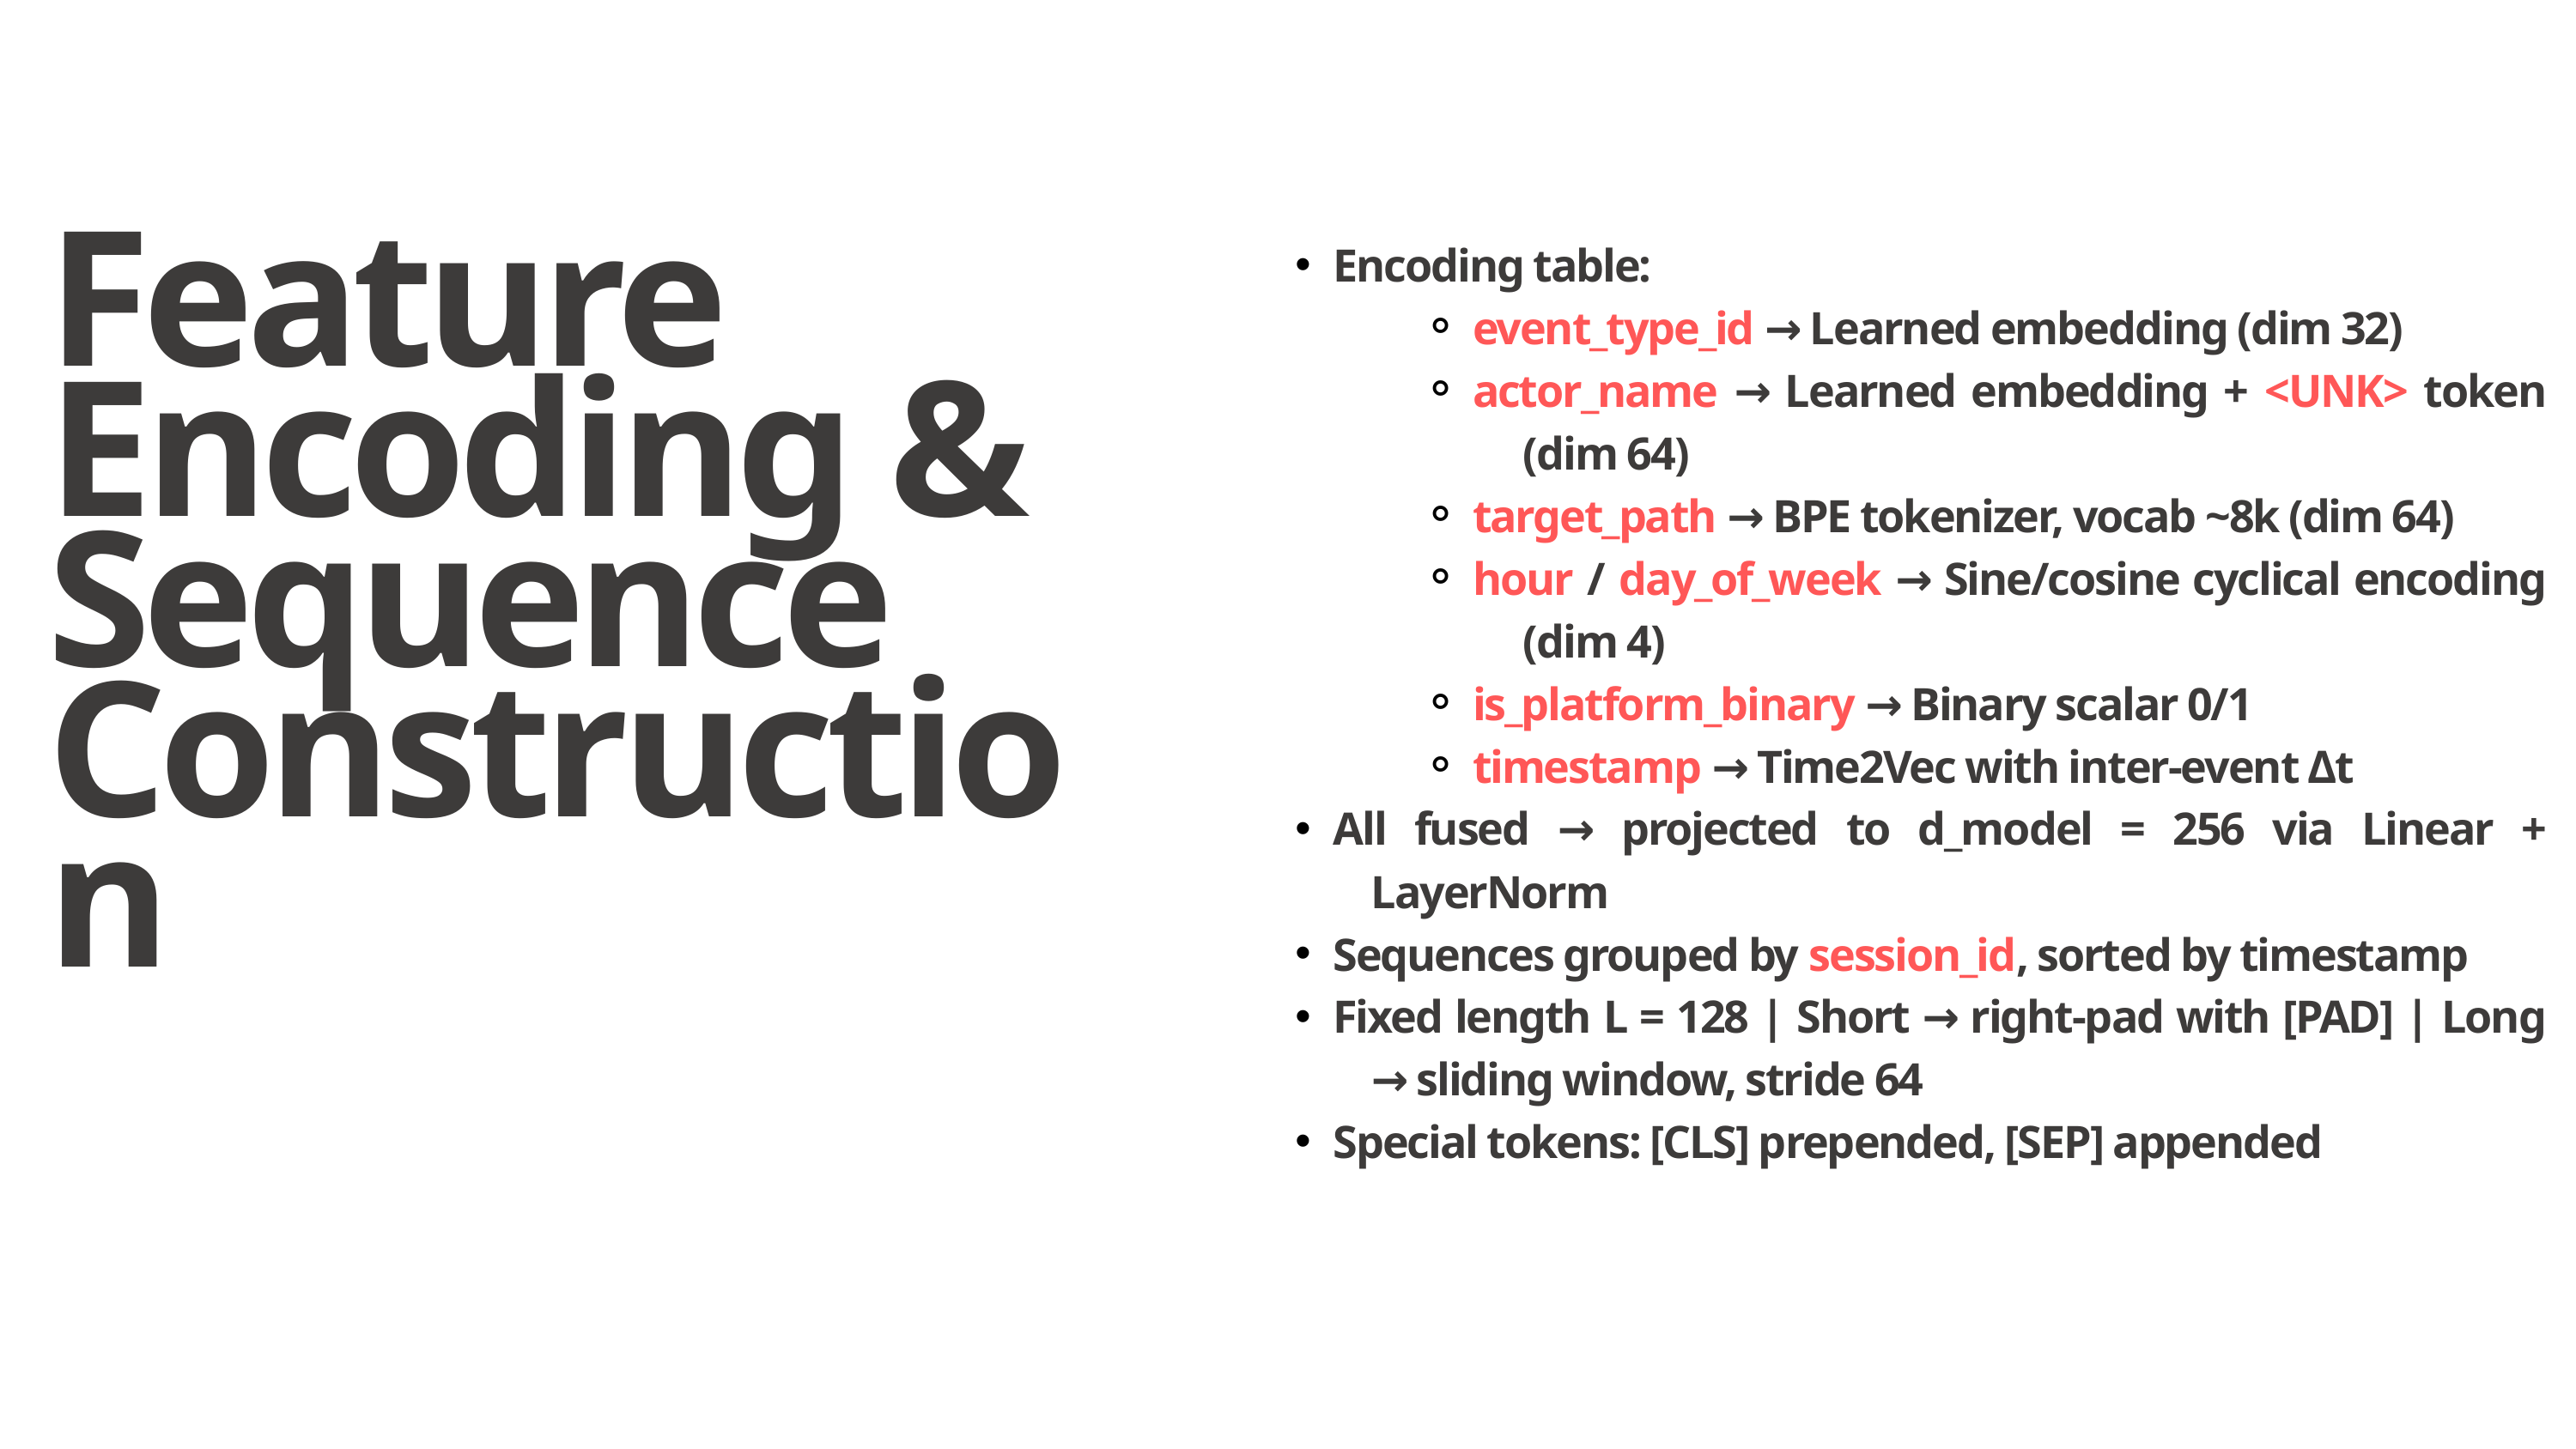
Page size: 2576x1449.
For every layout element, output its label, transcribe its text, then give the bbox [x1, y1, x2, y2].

text_box Feature Encoding & Sequence Construction [47, 253, 1133, 875]
text_box Encoding table: event_type_id → Learned embedding (dim 32) actor_name → Learned embedding + <UNK> token (dim 64) target_path → BPE tokenizer, vocab ~8k (dim 64) hour / day_of_week → Sine/cosine cyclical encoding (dim 4) is_platform_binary → Binary scalar 0/1 timestamp → Time2Vec with inter-event Δt All fused → projected to d_model = 256 via Linear + LayerNorm Sequences grouped by session_id, sorted by timestamp Fixed length L = 128 | Short → right-pad with [PAD] | Long → sliding window, stride 64 Special tokens: [CLS] prepended, [SEP] appended [1218, 228, 2546, 1028]
